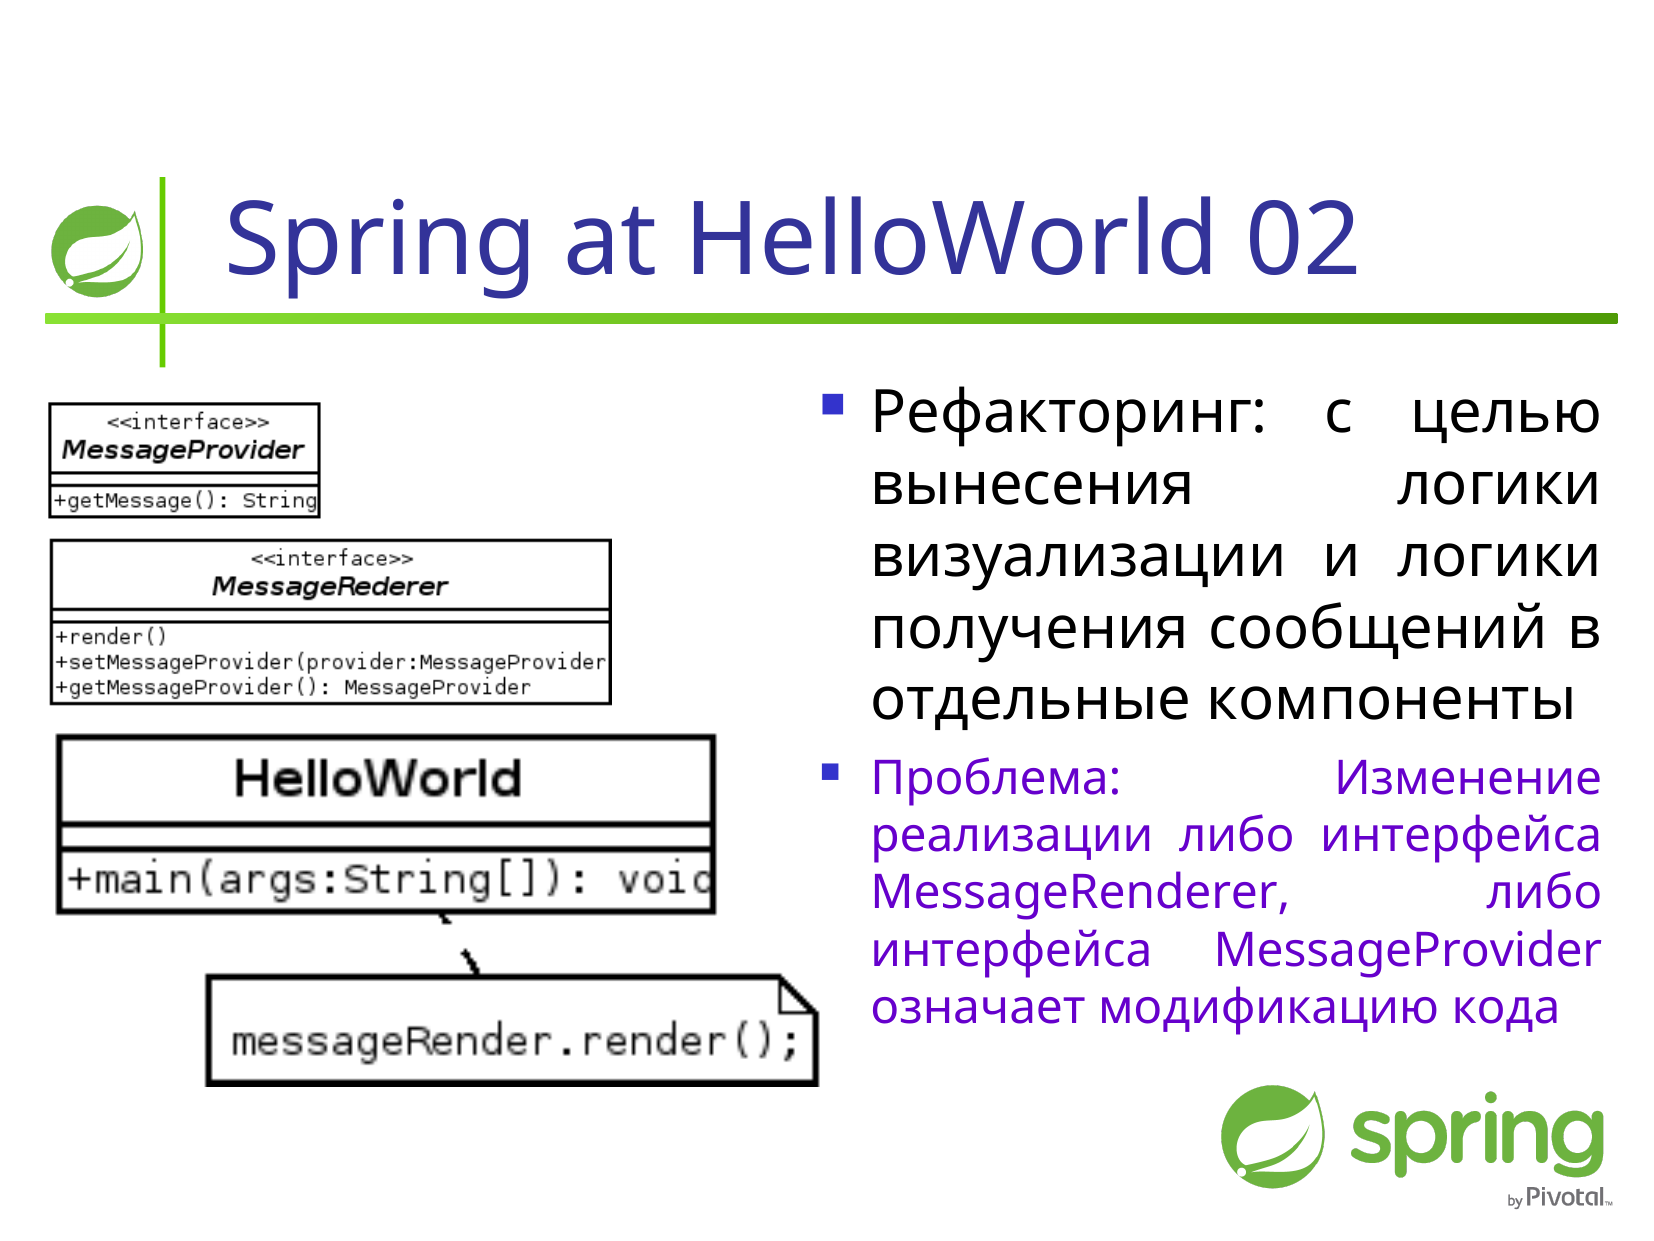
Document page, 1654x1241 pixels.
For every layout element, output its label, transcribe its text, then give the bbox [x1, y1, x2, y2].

picture [1216, 1109, 1618, 1212]
picture [54, 732, 823, 1087]
picture [47, 401, 612, 707]
list Рефакторинг: с целью вынесения логики визуализации и логики получения сообщений в отдельные компоненты Проблема: Изменение реализации либо интерфейса MessageRenderer, либо интерфейса MessageProvider означает модификацию кода [803, 364, 1620, 1109]
title Spring at HelloWorld 02 [208, 38, 1618, 304]
